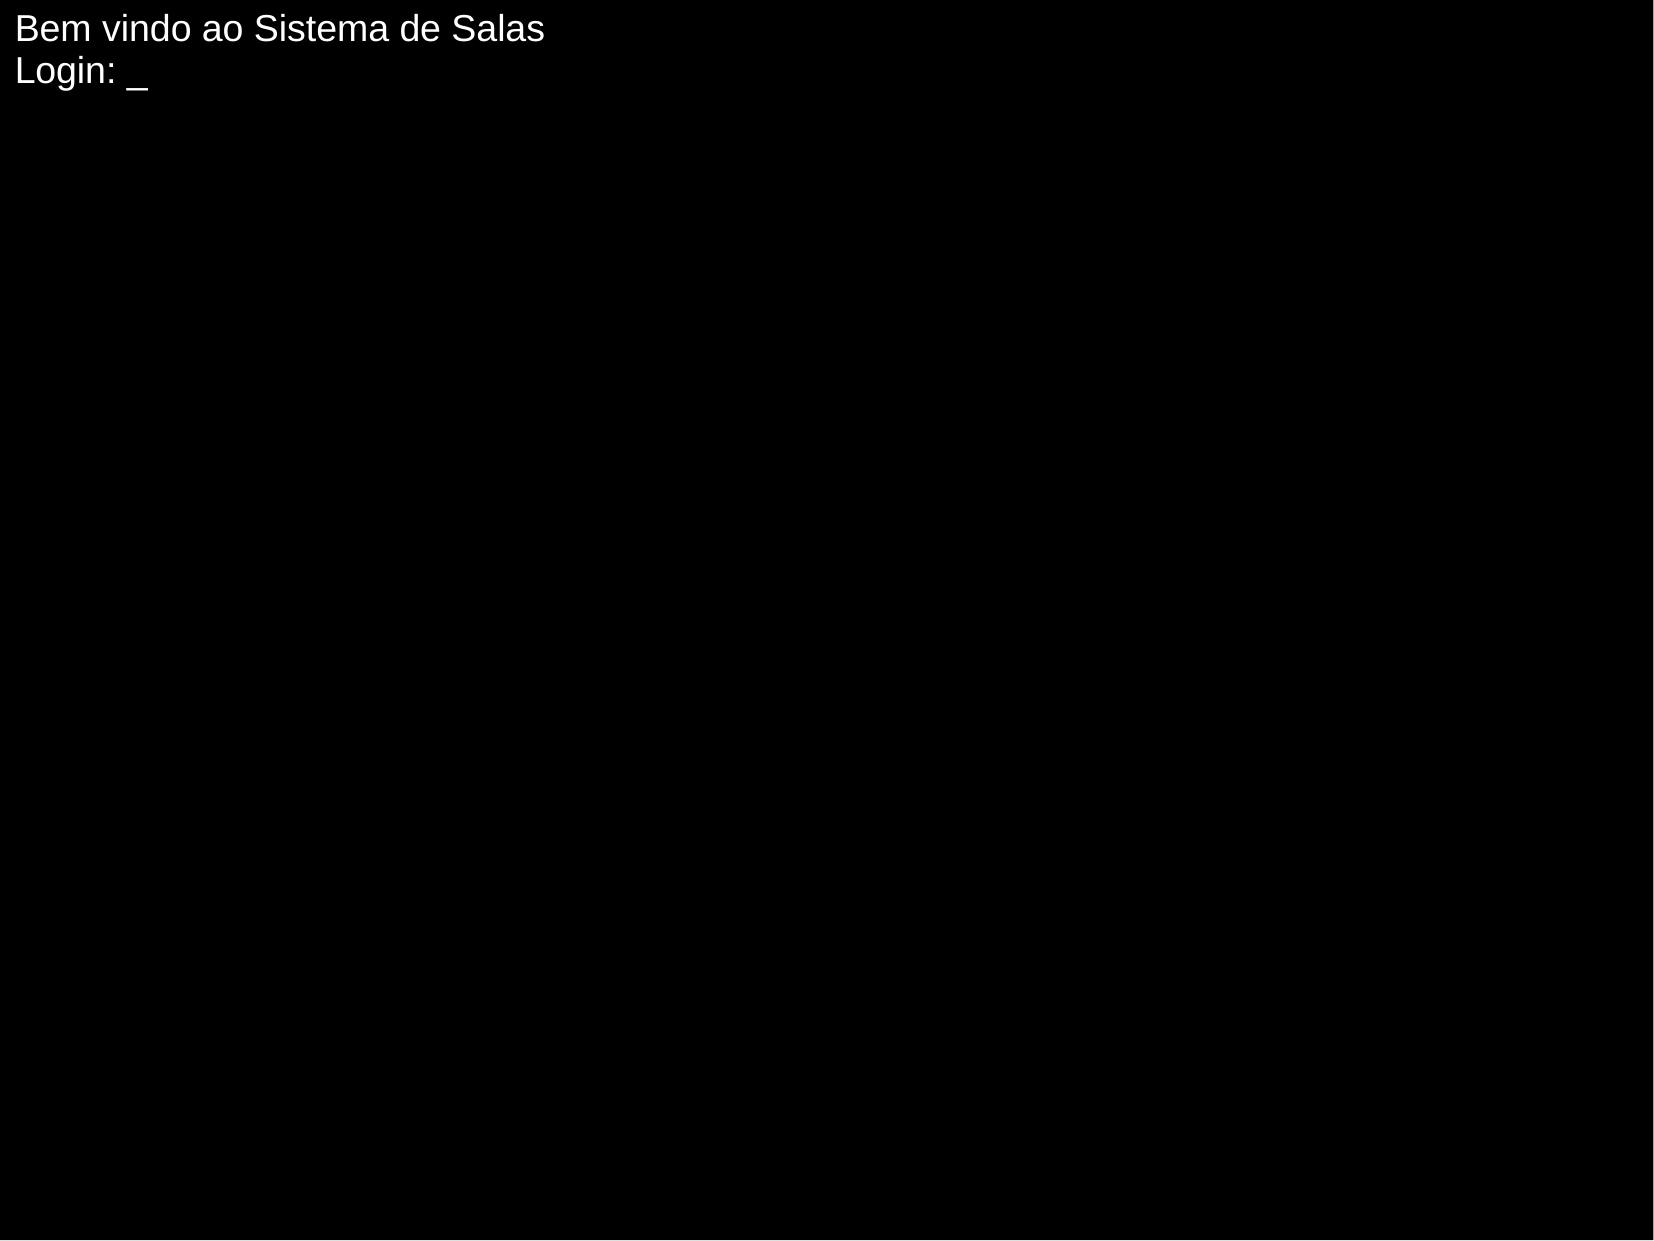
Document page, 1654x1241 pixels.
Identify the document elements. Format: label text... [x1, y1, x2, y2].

text_box Bem vindo ao Sistema de Salas Login: _ [0, 0, 1654, 1241]
